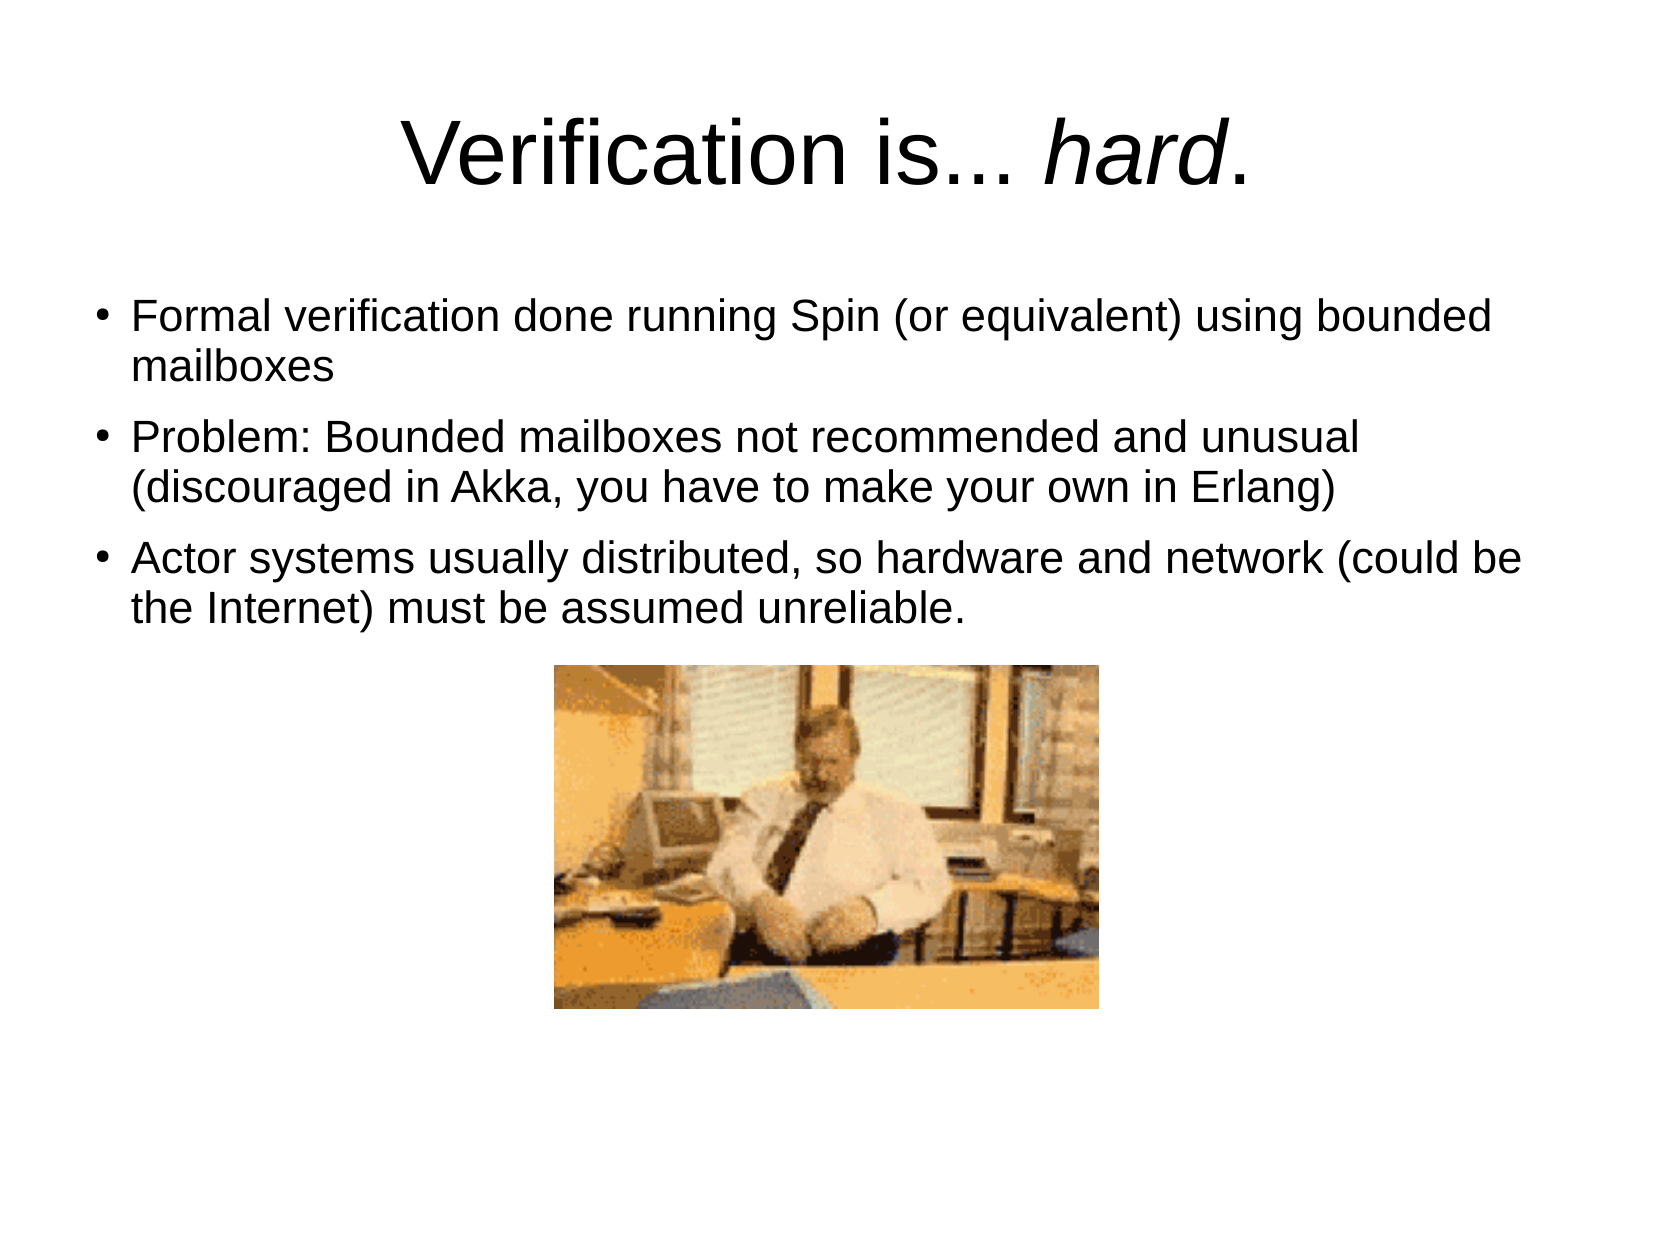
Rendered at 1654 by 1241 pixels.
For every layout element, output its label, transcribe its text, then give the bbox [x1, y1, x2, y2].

title Verification is... hard. [82, 49, 1571, 257]
list Formal verification done running Spin (or equivalent) using bounded mailboxes Problem: Bounded mailboxes not recommended and unusual (discouraged in Akka, you have to make your own in Erlang) Actor systems usually distributed, so hardware and network (could be the Internet) must be assumed unreliable. [82, 290, 1571, 634]
picture [554, 665, 1099, 1009]
